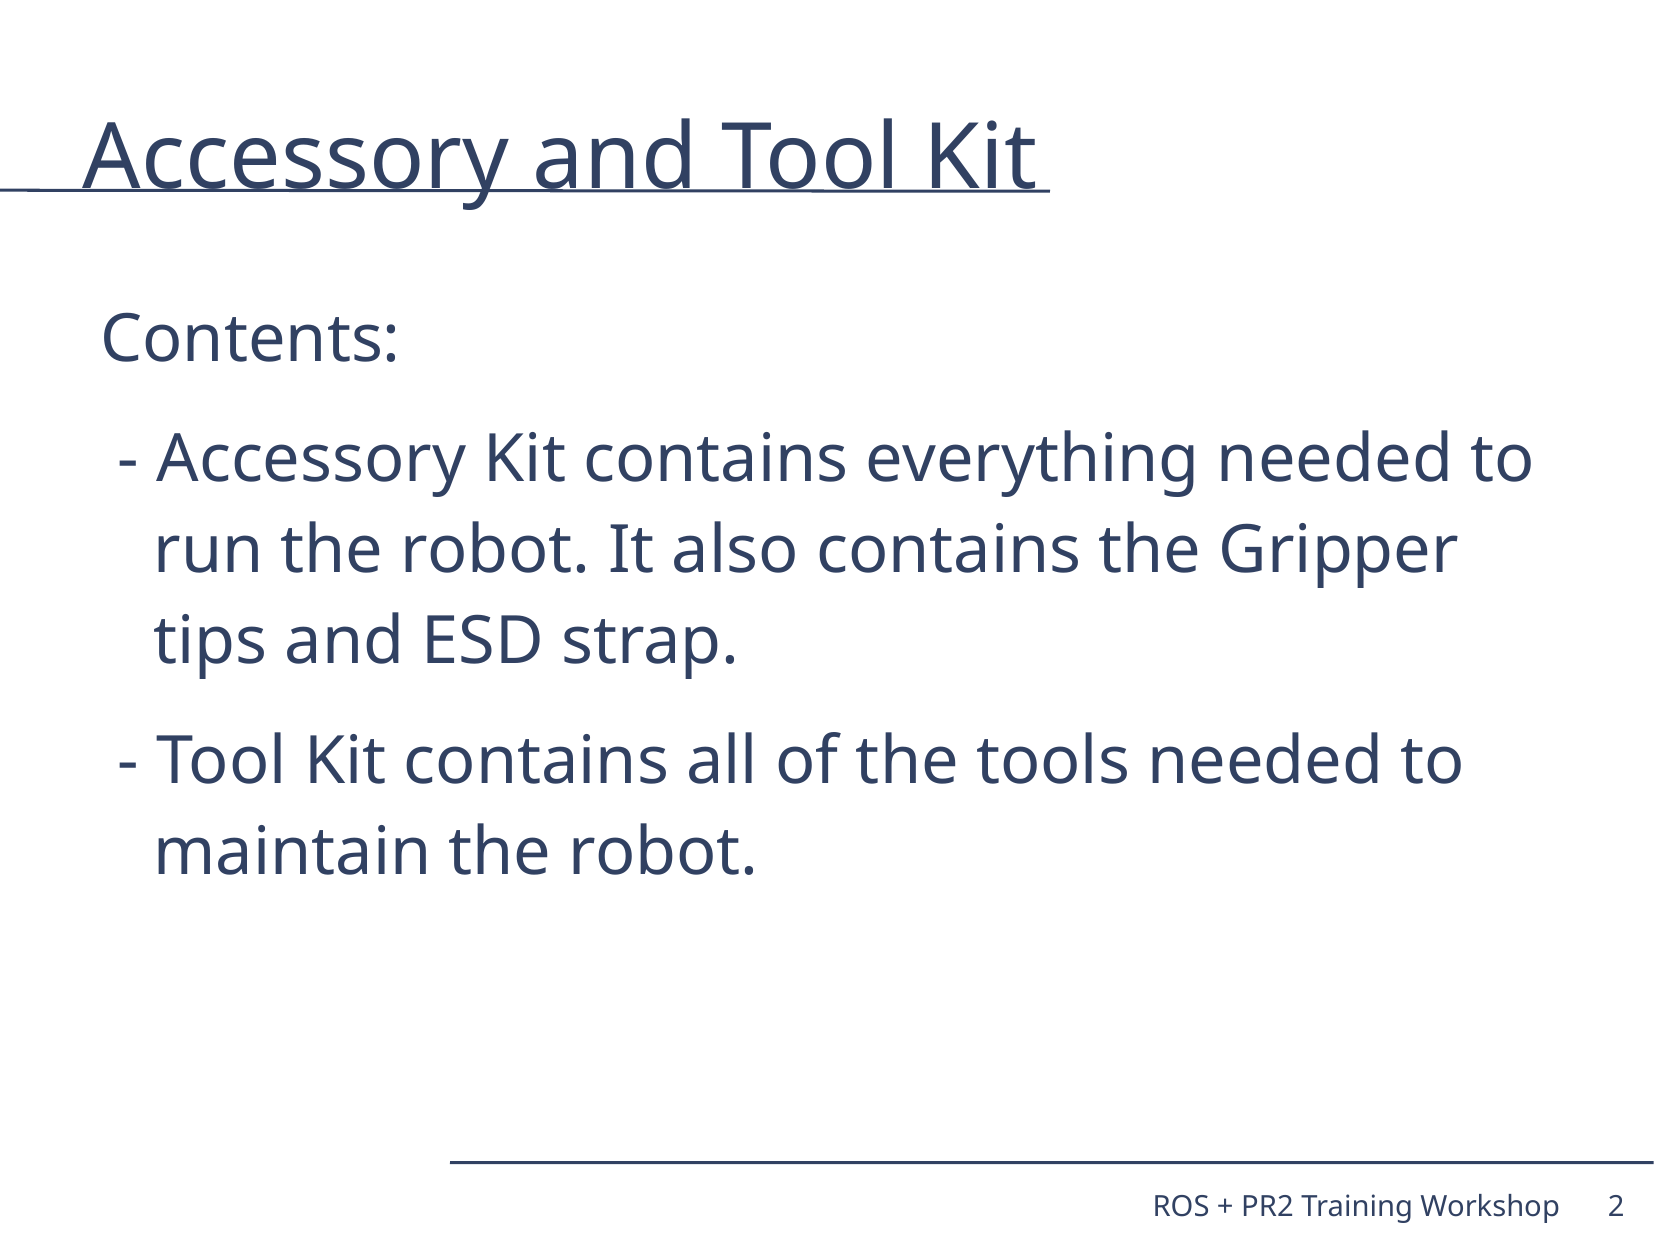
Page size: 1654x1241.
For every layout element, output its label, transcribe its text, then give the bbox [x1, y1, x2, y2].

title Accessory and Tool Kit [82, 56, 1571, 250]
list Contents: - Accessory Kit contains everything needed to run the robot. It also contains the Gripper tips and ESD strap. - Tool Kit contains all of the tools needed to maintain the robot. - See support.willowgarage.com to order replacement parts. [82, 290, 1571, 1109]
